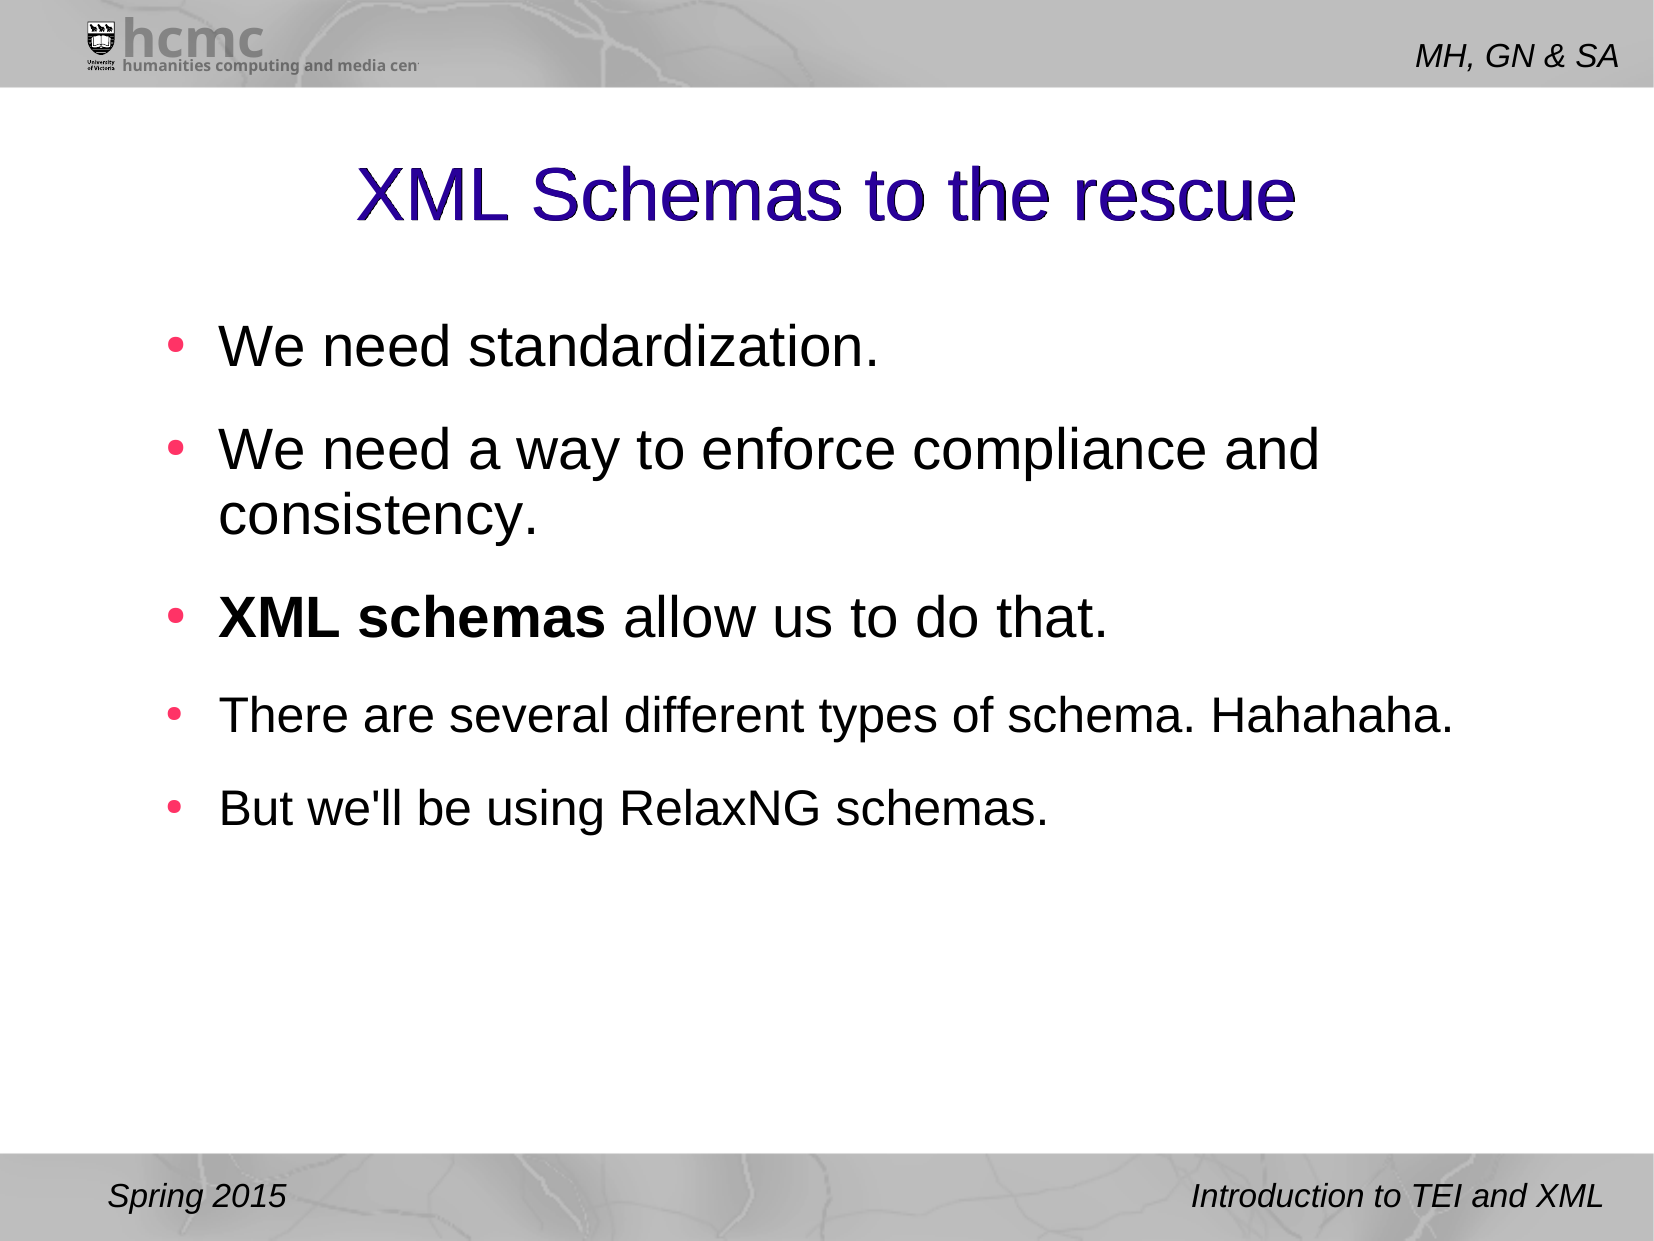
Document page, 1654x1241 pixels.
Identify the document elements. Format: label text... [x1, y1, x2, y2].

list We need standardization. We need a way to enforce compliance and consistency. XML schemas allow us to do that. There are several different types of schema. Hahahaha. But we'll be using RelaxNG schemas. [147, 314, 1506, 1045]
title XML Schemas to the rescue [118, 90, 1536, 298]
picture [0, 0, 1654, 1241]
